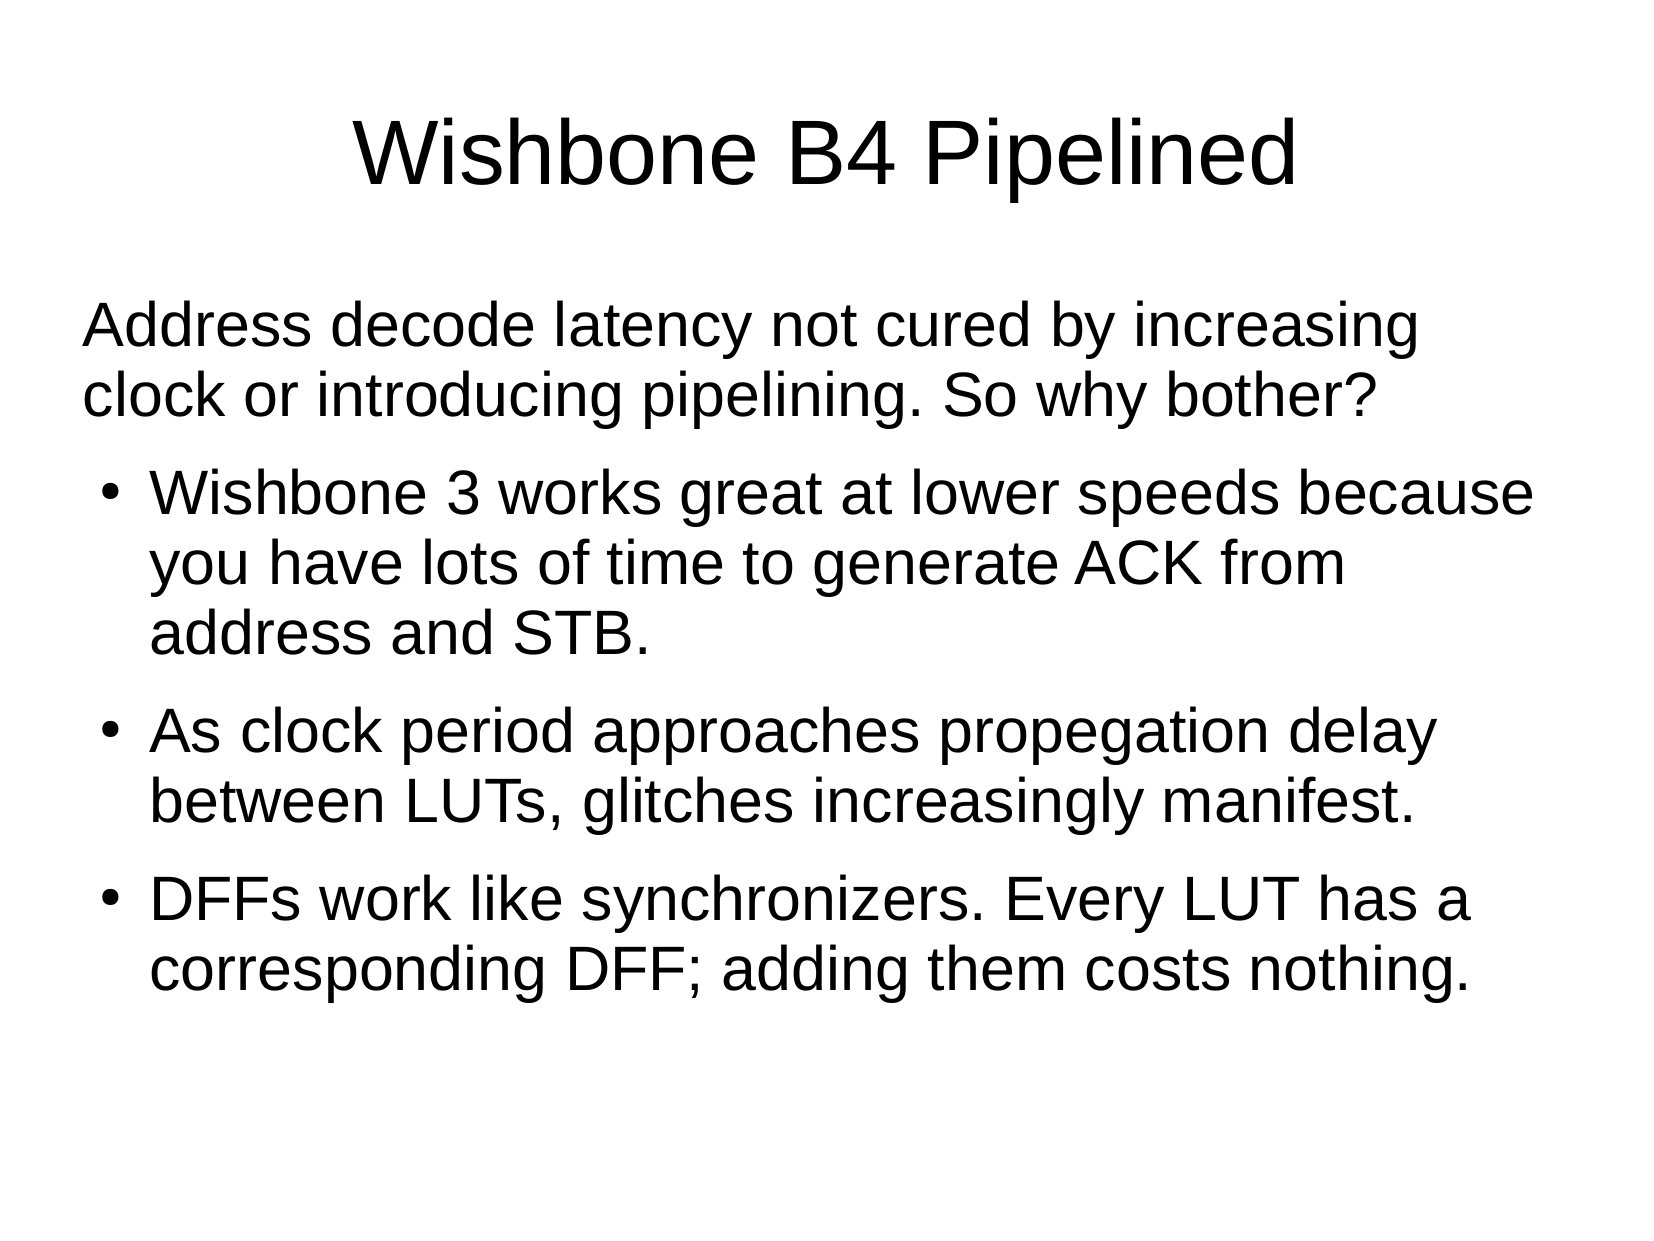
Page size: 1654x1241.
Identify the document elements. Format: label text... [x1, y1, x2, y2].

title Wishbone B4 Pipelined [82, 49, 1571, 257]
list Address decode latency not cured by increasing clock or introducing pipelining. So why bother? Wishbone 3 works great at lower speeds because you have lots of time to generate ACK from address and STB. As clock period approaches propegation delay between LUTs, glitches increasingly manifest. DFFs work like synchronizers. Every LUT has a corresponding DFF; adding them costs nothing. [82, 290, 1571, 1010]
